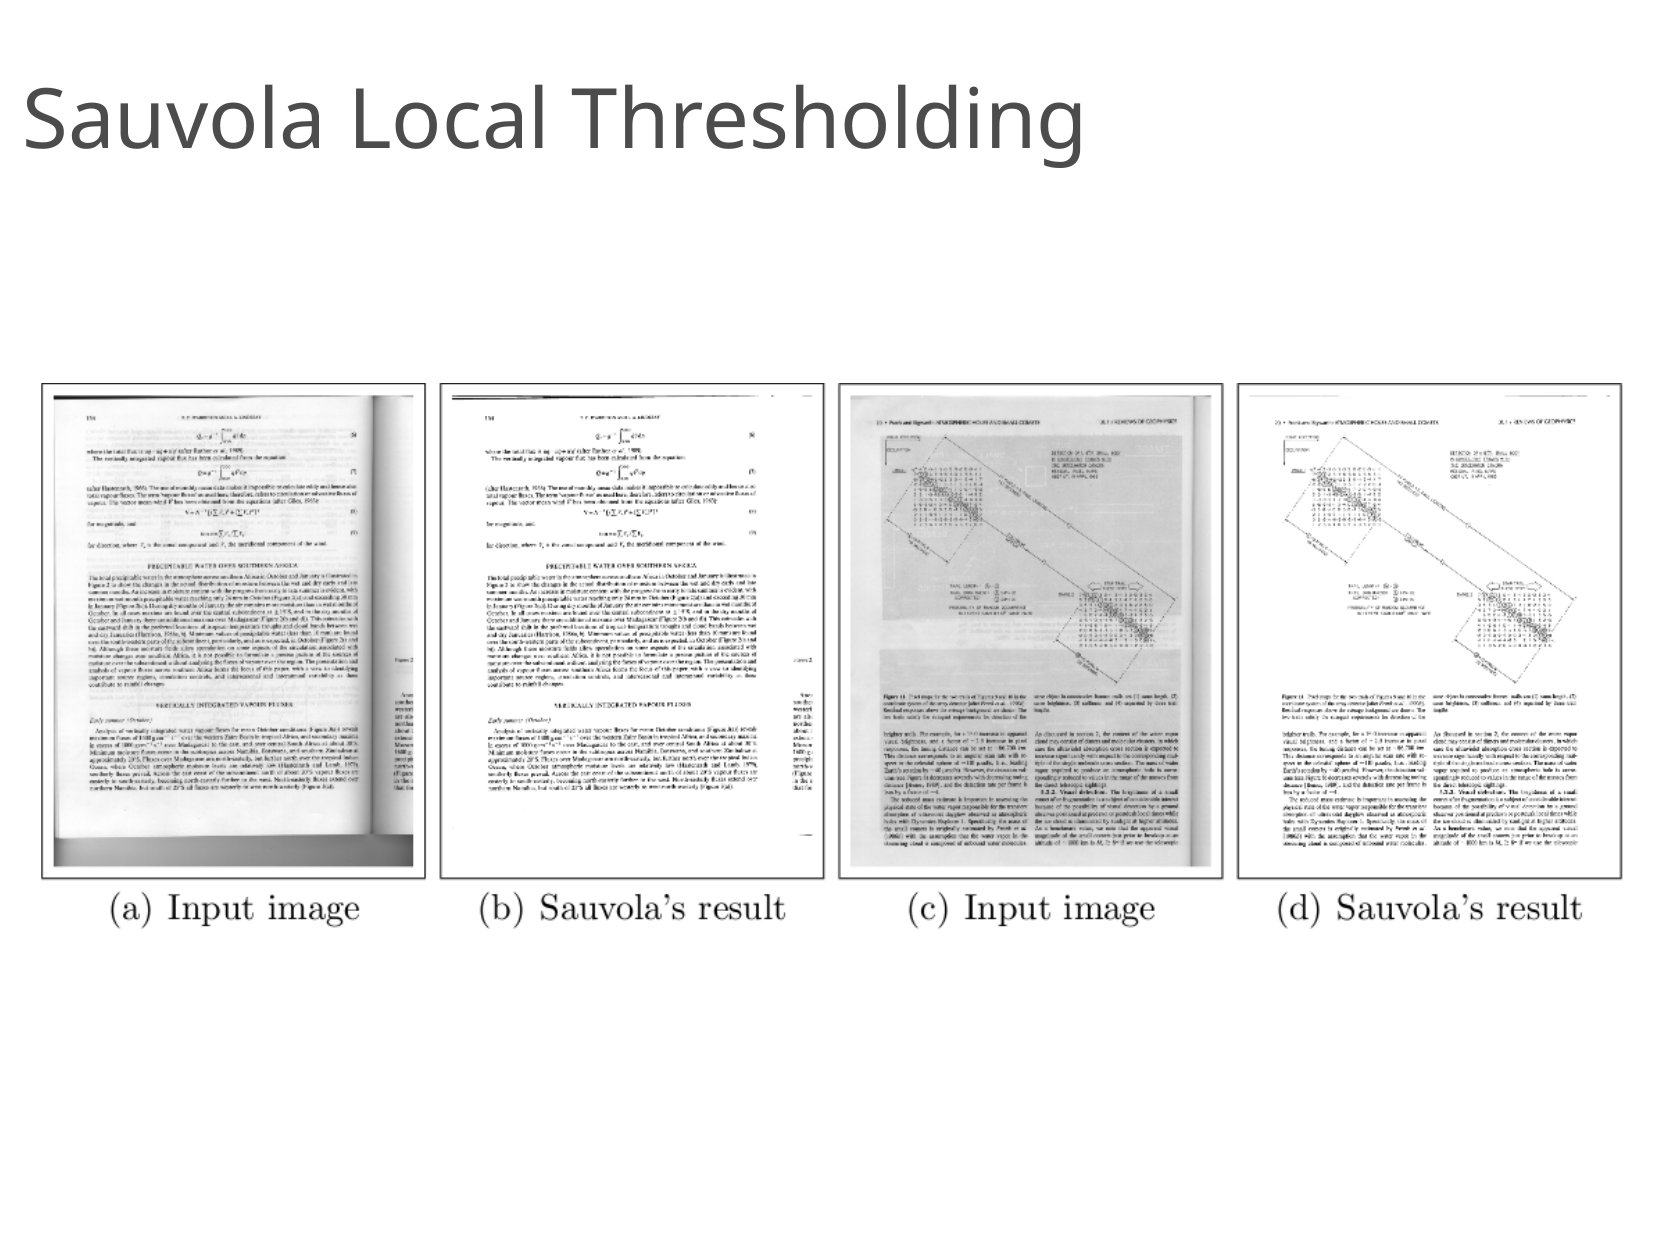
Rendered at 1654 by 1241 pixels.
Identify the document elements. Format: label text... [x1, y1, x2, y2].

title Sauvola Local Thresholding [22, 26, 1654, 205]
picture [40, 383, 1628, 936]
